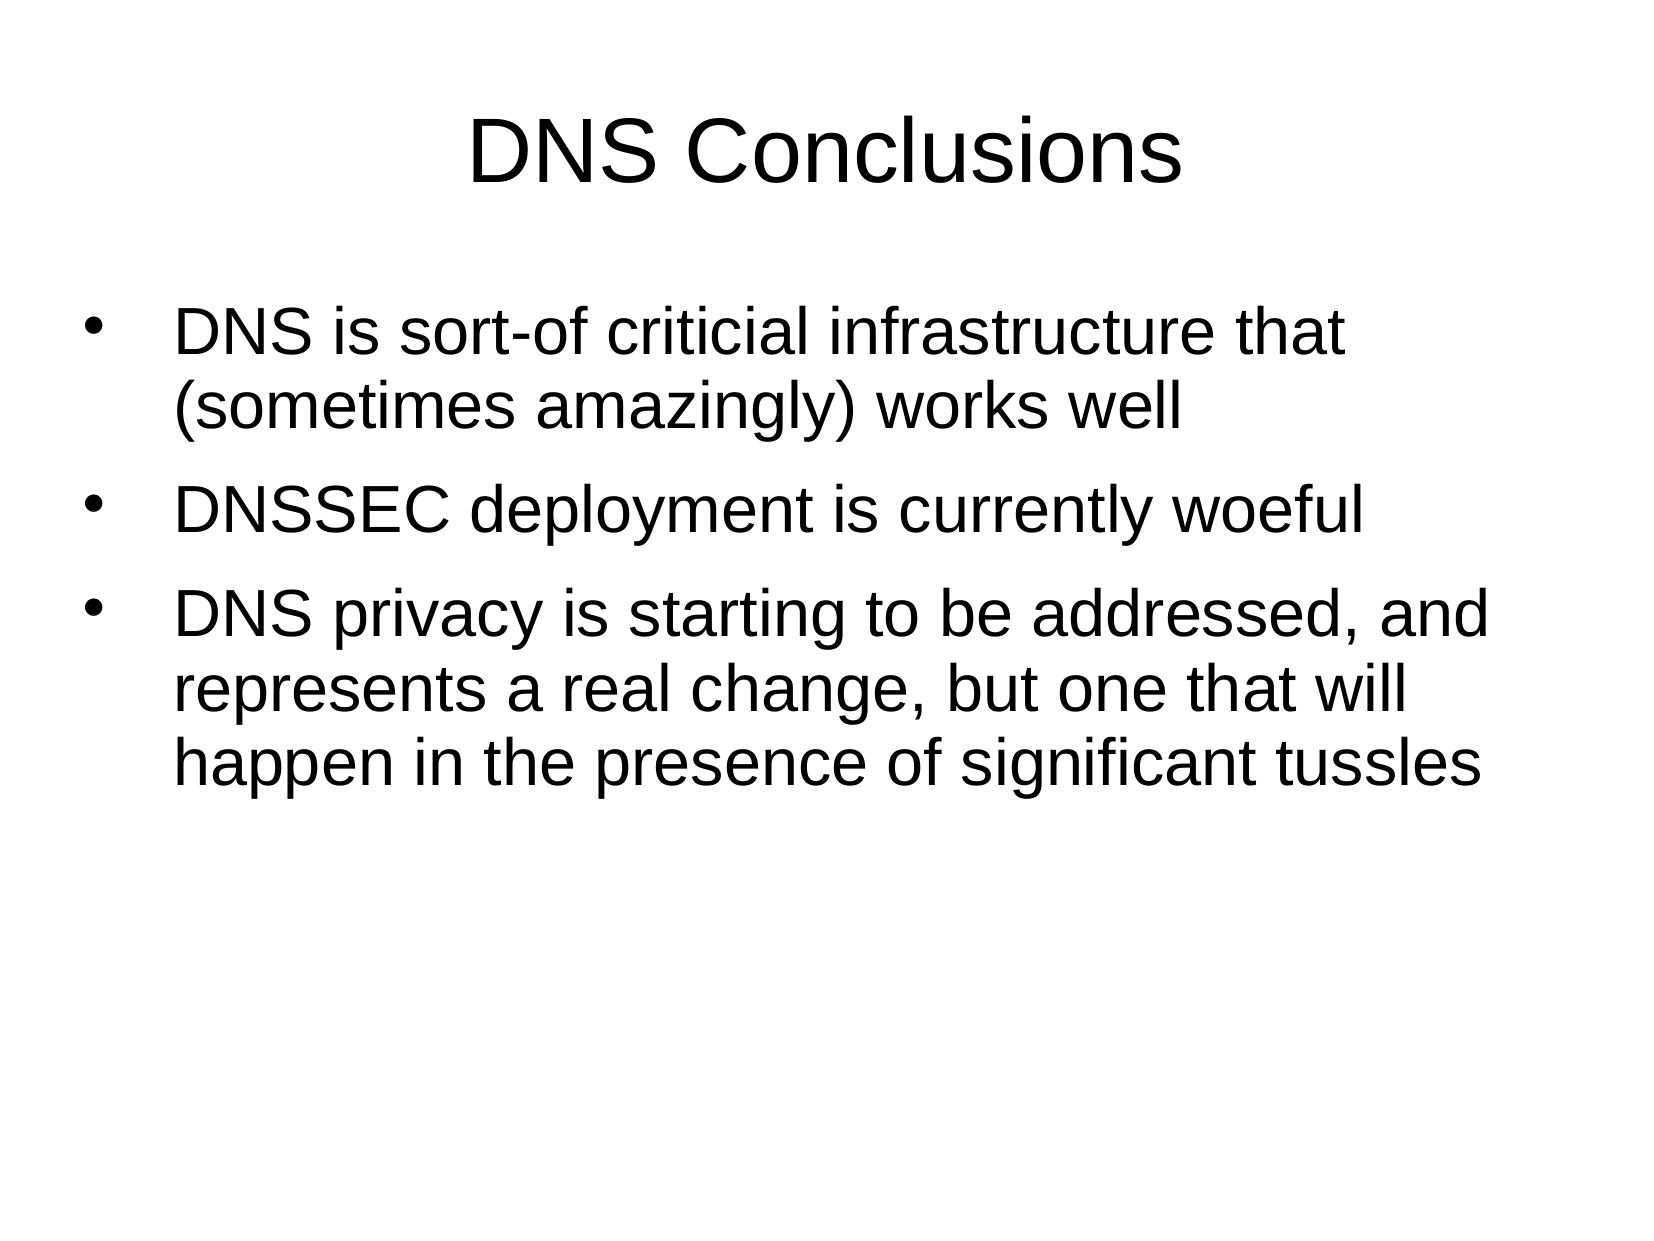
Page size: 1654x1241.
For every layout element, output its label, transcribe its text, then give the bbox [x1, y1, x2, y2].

title DNS Conclusions [82, 49, 1570, 256]
list DNS is sort-of criticial infrastructure that (sometimes amazingly) works well DNSSEC deployment is currently woeful DNS privacy is starting to be addressed, and represents a real change, but one that will happen in the presence of significant tussles [82, 290, 1570, 1009]
